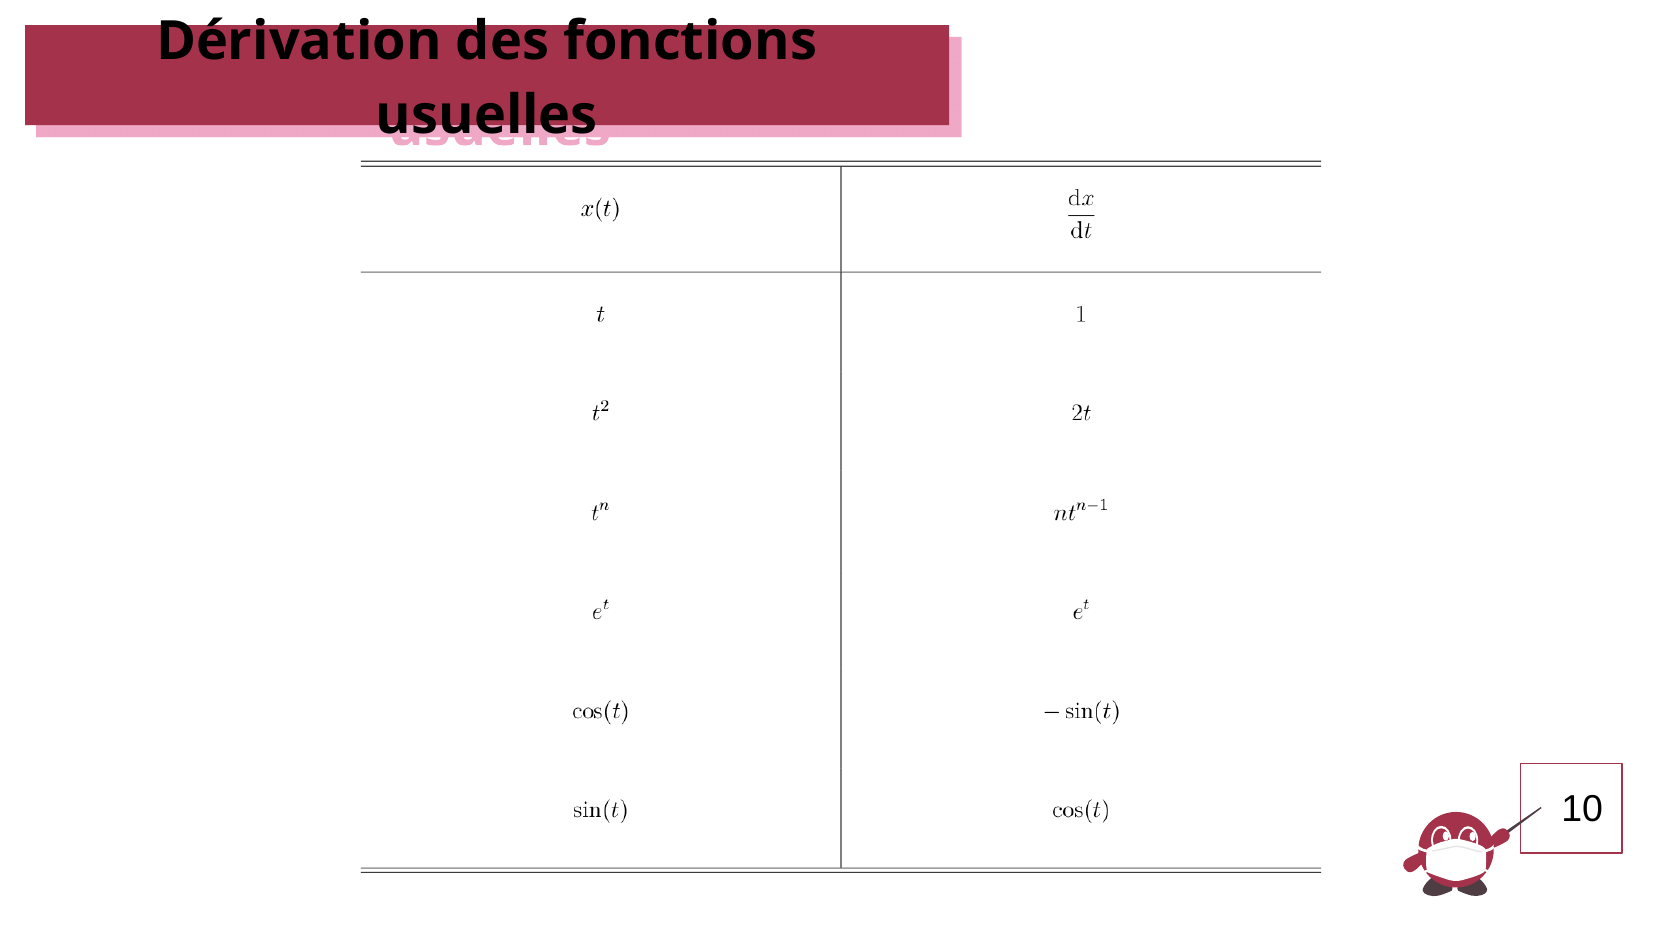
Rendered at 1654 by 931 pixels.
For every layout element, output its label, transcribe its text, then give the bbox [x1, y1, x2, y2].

picture [351, 152, 1331, 887]
picture [1403, 762, 1623, 897]
text_box <numéro> [1546, 780, 1654, 838]
text_box Dérivation des fonctions usuelles [25, 25, 950, 126]
